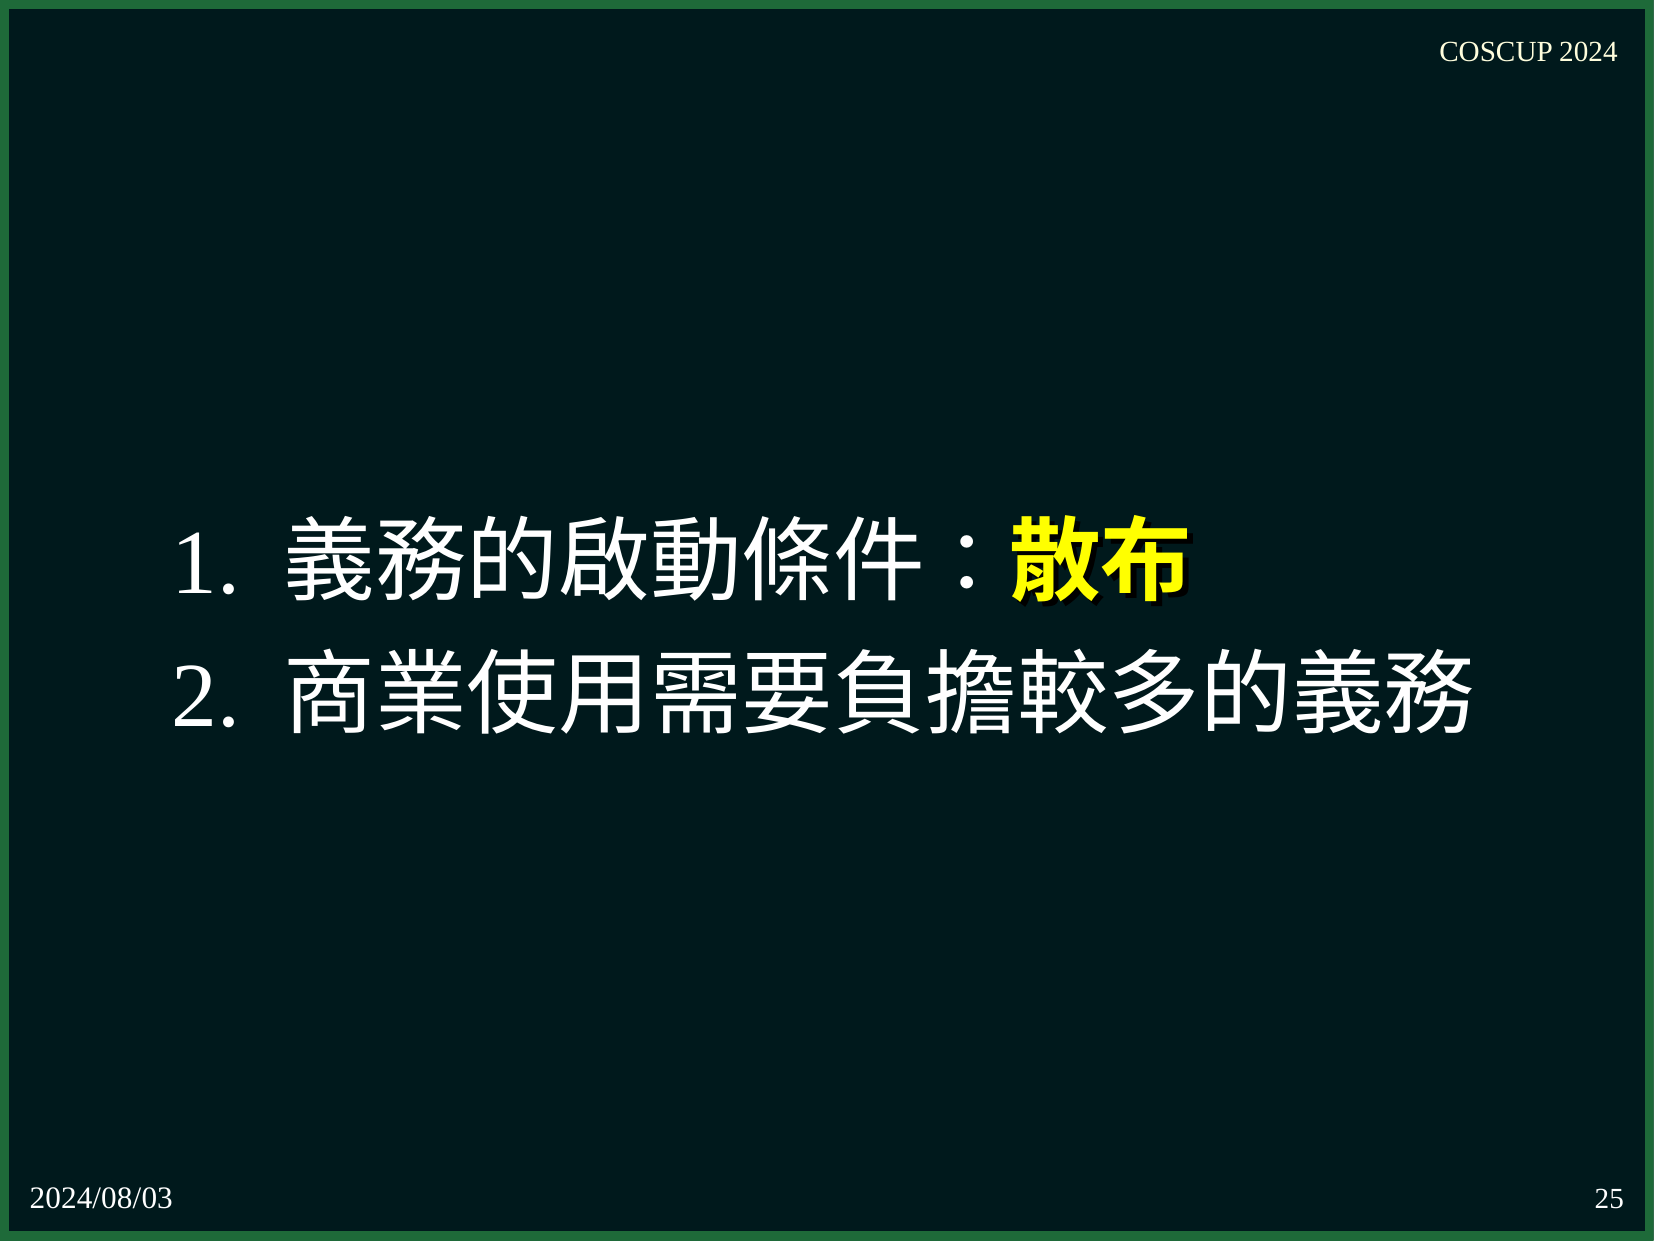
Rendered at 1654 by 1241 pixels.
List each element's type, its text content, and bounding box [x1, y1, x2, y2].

title 1. 義務的啟動條件：散布 2. 商業使用需要負擔較多的義務 [171, 277, 1483, 962]
